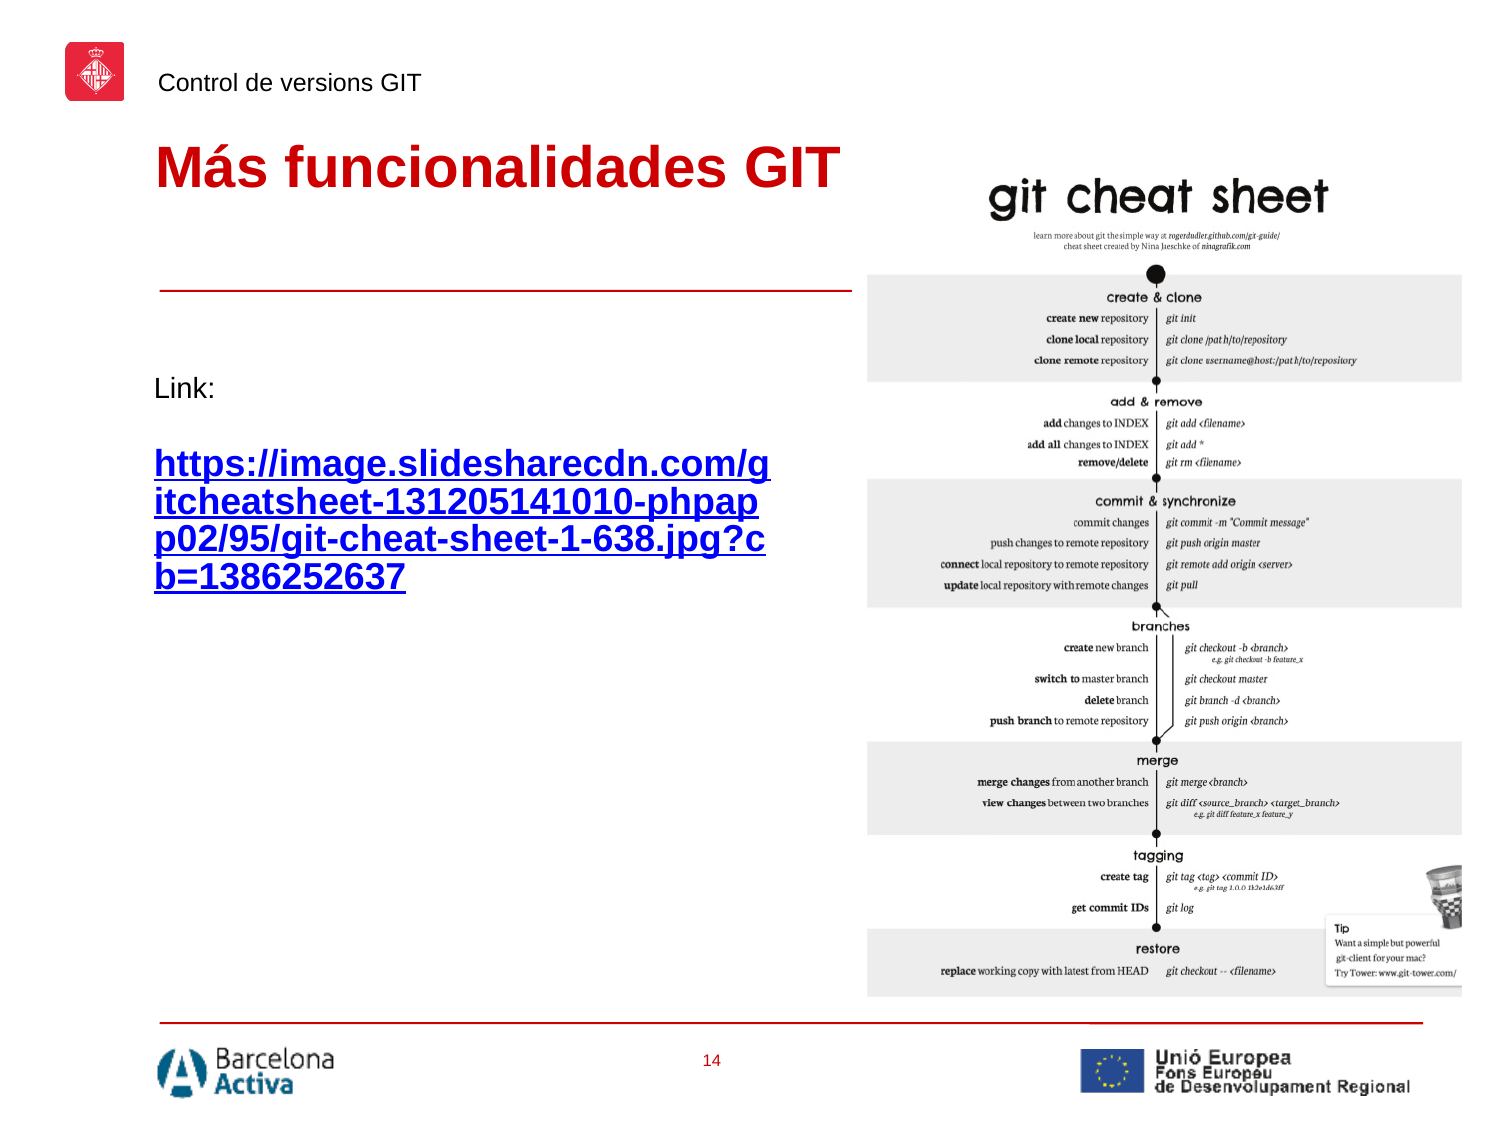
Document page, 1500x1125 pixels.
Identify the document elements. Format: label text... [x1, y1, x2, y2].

text_box Link: https://image.slidesharecdn.com/gitcheatsheet-131205141010-phpapp02/95/git-cheat-sheet-1-638.jpg?cb=1386252637 [138, 354, 790, 745]
picture [1080, 1049, 1411, 1096]
picture [147, 1034, 343, 1110]
picture [852, 139, 1476, 1022]
text_box Más funcionalidades GIT [140, 121, 1416, 268]
text_box Control de versions GIT [142, 58, 666, 104]
slide_number <number> [536, 1042, 887, 1103]
picture [65, 42, 124, 101]
